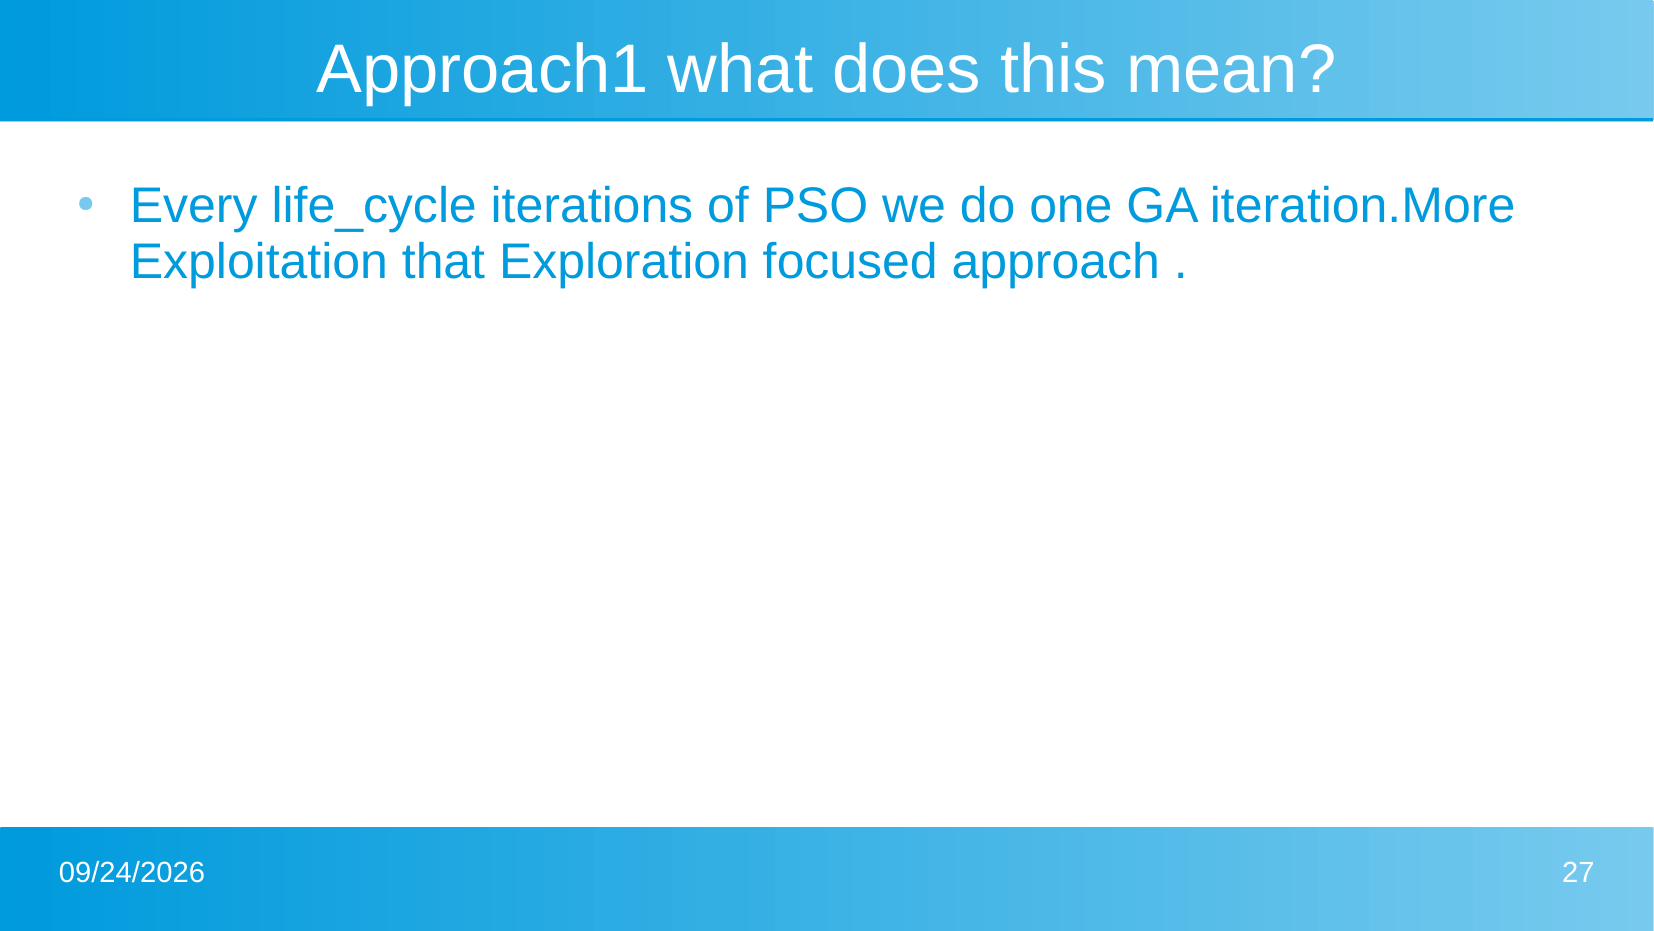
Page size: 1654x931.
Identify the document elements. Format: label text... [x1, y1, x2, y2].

list Every life_cycle iterations of PSO we do one GA iteration.More Exploitation that Exploration focused approach . [59, 177, 1595, 768]
title Approach1 what does this mean? [59, 29, 1595, 108]
